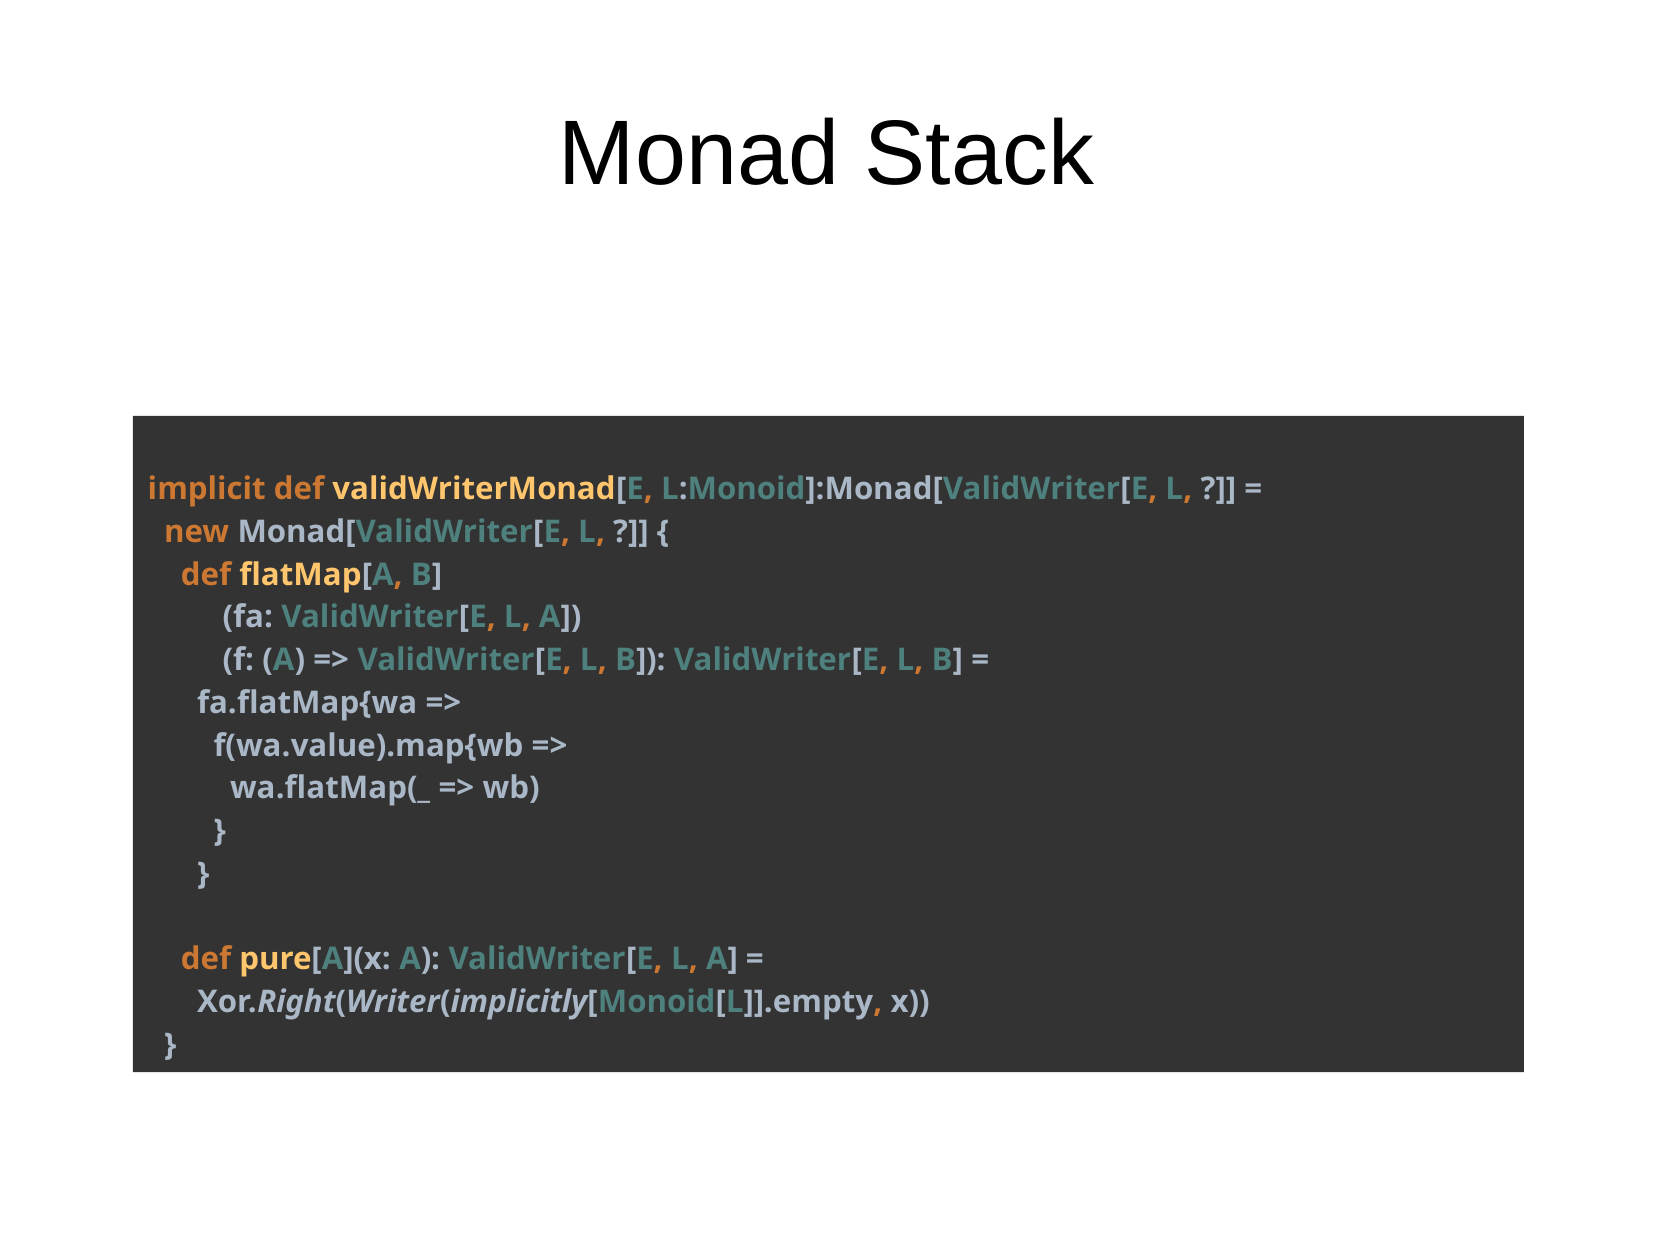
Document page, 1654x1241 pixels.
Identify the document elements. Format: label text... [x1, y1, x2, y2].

title Monad Stack [82, 49, 1571, 257]
text_box implicit def validWriterMonad[E, L:Monoid]:Monad[ValidWriter[E, L, ?]] = new Monad[ValidWriter[E, L, ?]] { def flatMap[A, B] (fa: ValidWriter[E, L, A]) (f: (A) => ValidWriter[E, L, B]): ValidWriter[E, L, B] = fa.flatMap{wa => f(wa.value).map{wb => wa.flatMap(_ => wb) } } def pure[A](x: A): ValidWriter[E, L, A] = Xor.Right(Writer(implicitly[Monoid[L]].empty, x)) } [132, 415, 1524, 1045]
